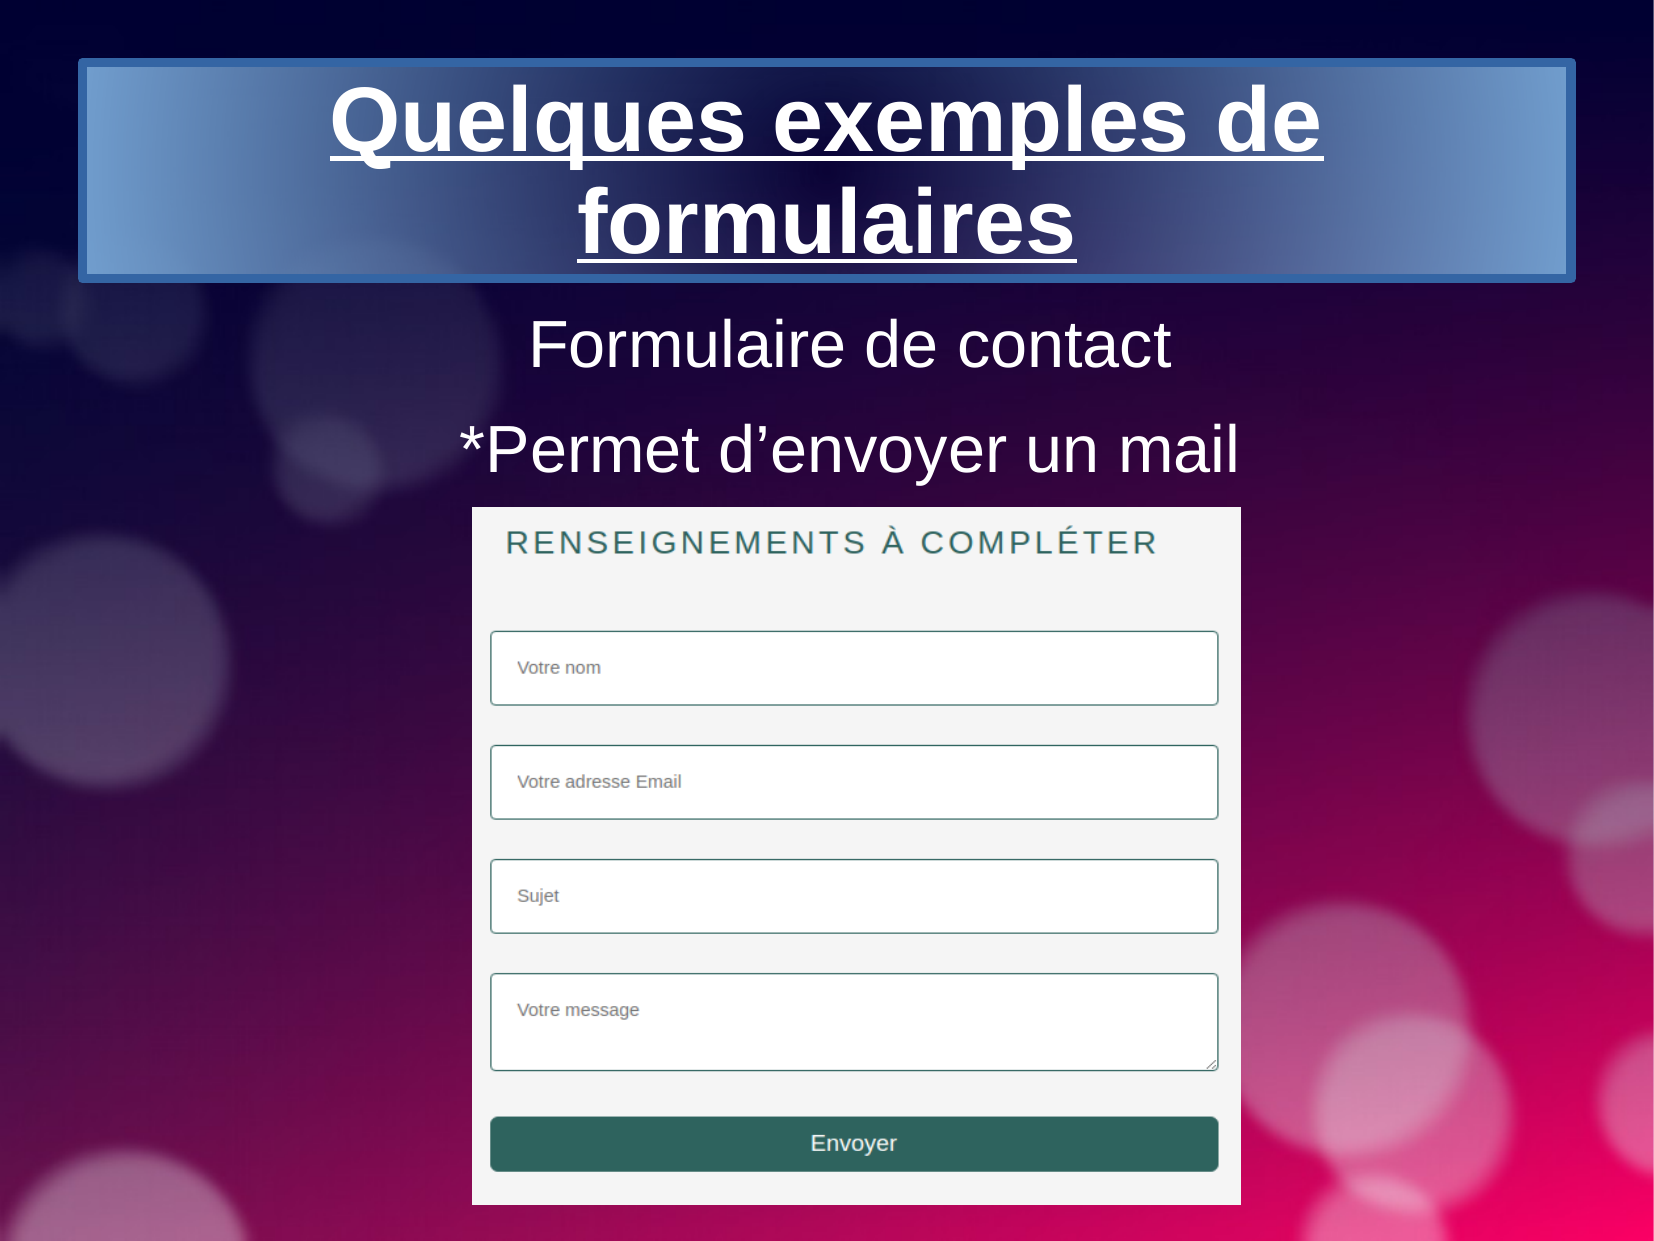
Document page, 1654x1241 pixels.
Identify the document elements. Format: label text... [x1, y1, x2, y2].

picture [0, 0, 1654, 1241]
list Formulaire de contact *Permet d’envoyer un mail [70, 307, 1560, 532]
title Quelques exemples de formulaires [82, 62, 1571, 279]
